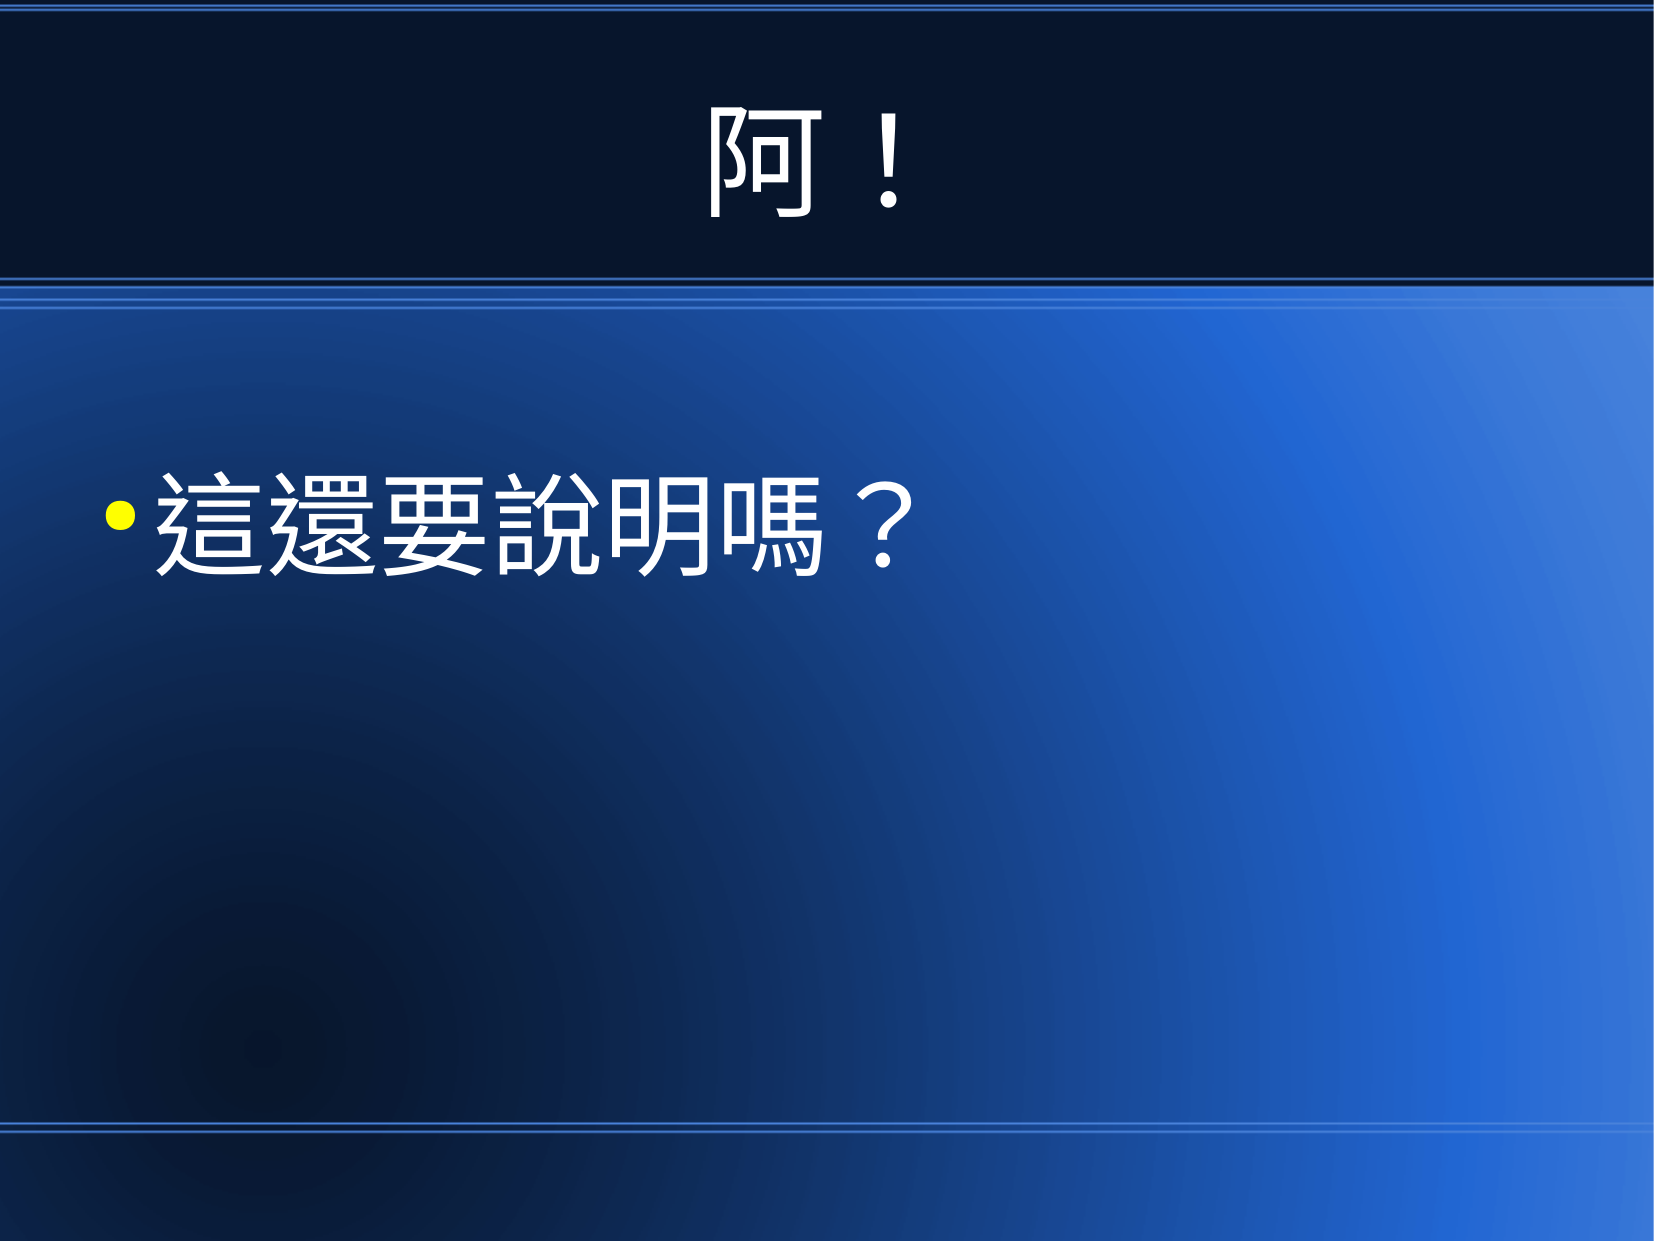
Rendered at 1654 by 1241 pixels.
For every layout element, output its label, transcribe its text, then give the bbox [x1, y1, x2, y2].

title 阿！ [82, 49, 1571, 257]
list 這還要說明嗎？ [82, 355, 1571, 1241]
picture [0, 0, 1654, 1241]
